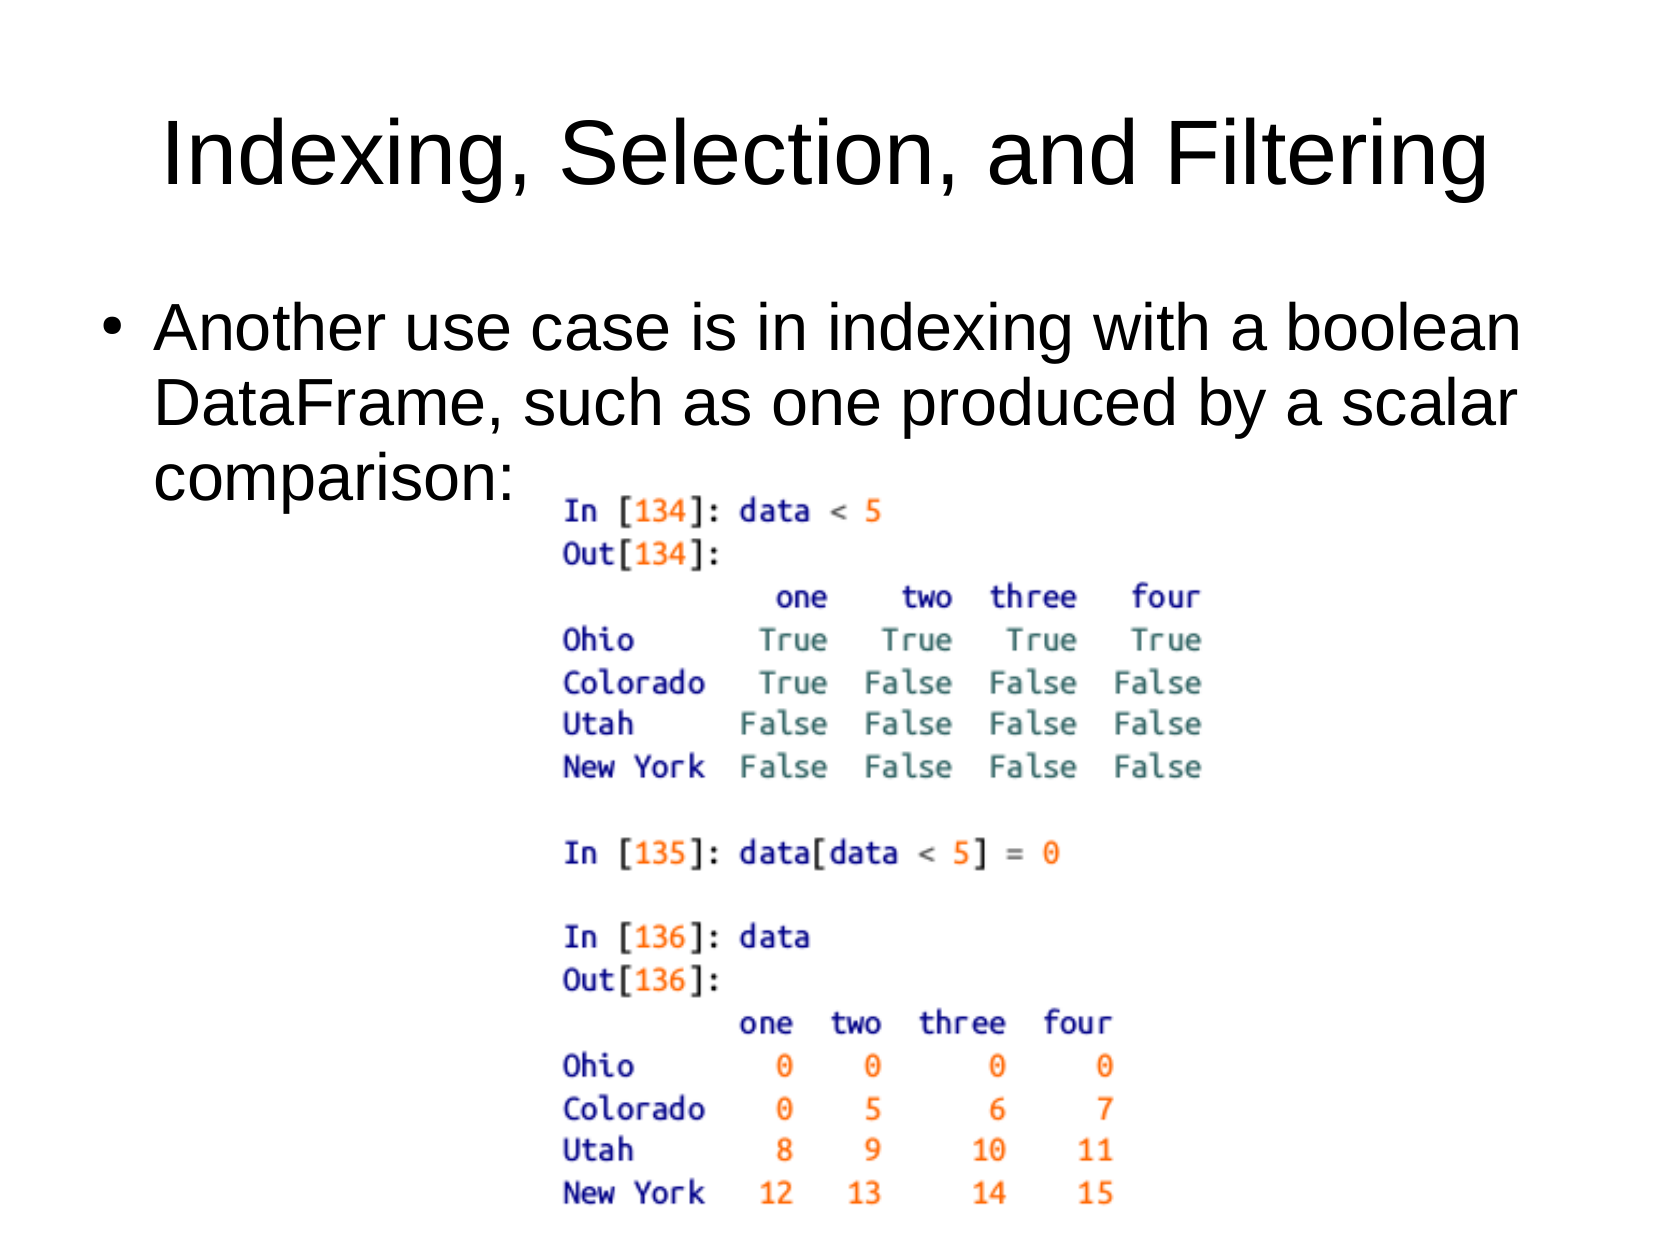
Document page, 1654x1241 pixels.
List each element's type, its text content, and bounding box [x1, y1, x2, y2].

title Indexing, Selection, and Filtering [82, 49, 1571, 257]
picture [555, 479, 1215, 1216]
list Another use case is in indexing with a boolean DataFrame, such as one produced by a scalar comparison: [82, 290, 1571, 1010]
